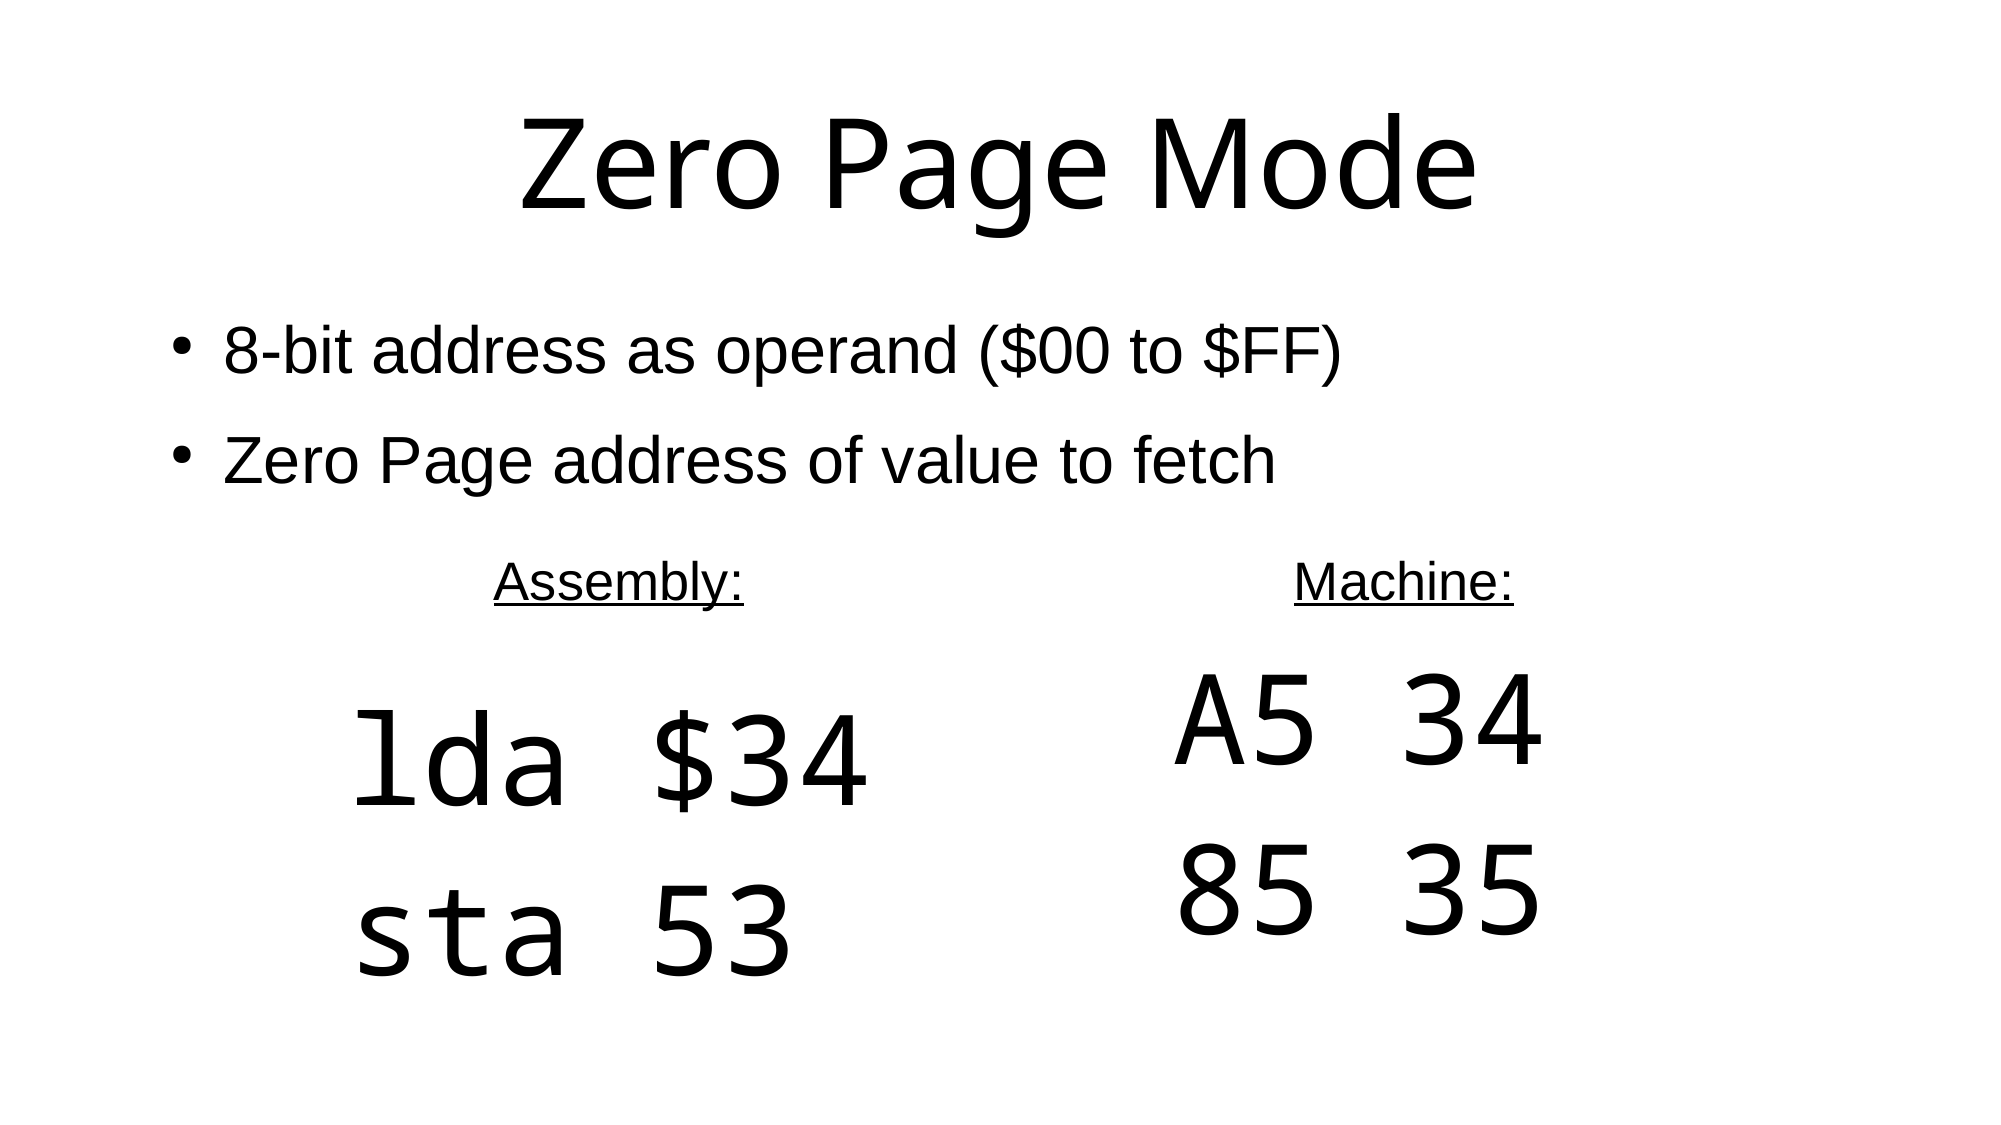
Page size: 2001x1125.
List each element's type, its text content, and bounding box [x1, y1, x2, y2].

text_box Assembly: [478, 543, 760, 620]
text_box lda $34 sta 53 [332, 664, 889, 961]
list 8-bit address as operand ($00 to $FF) Zero Page address of value to fetch [137, 299, 1863, 526]
title Zero Page Mode [137, 59, 1863, 278]
text_box A5 34 85 35 [1157, 623, 1636, 951]
text_box Machine: [1279, 543, 1530, 620]
